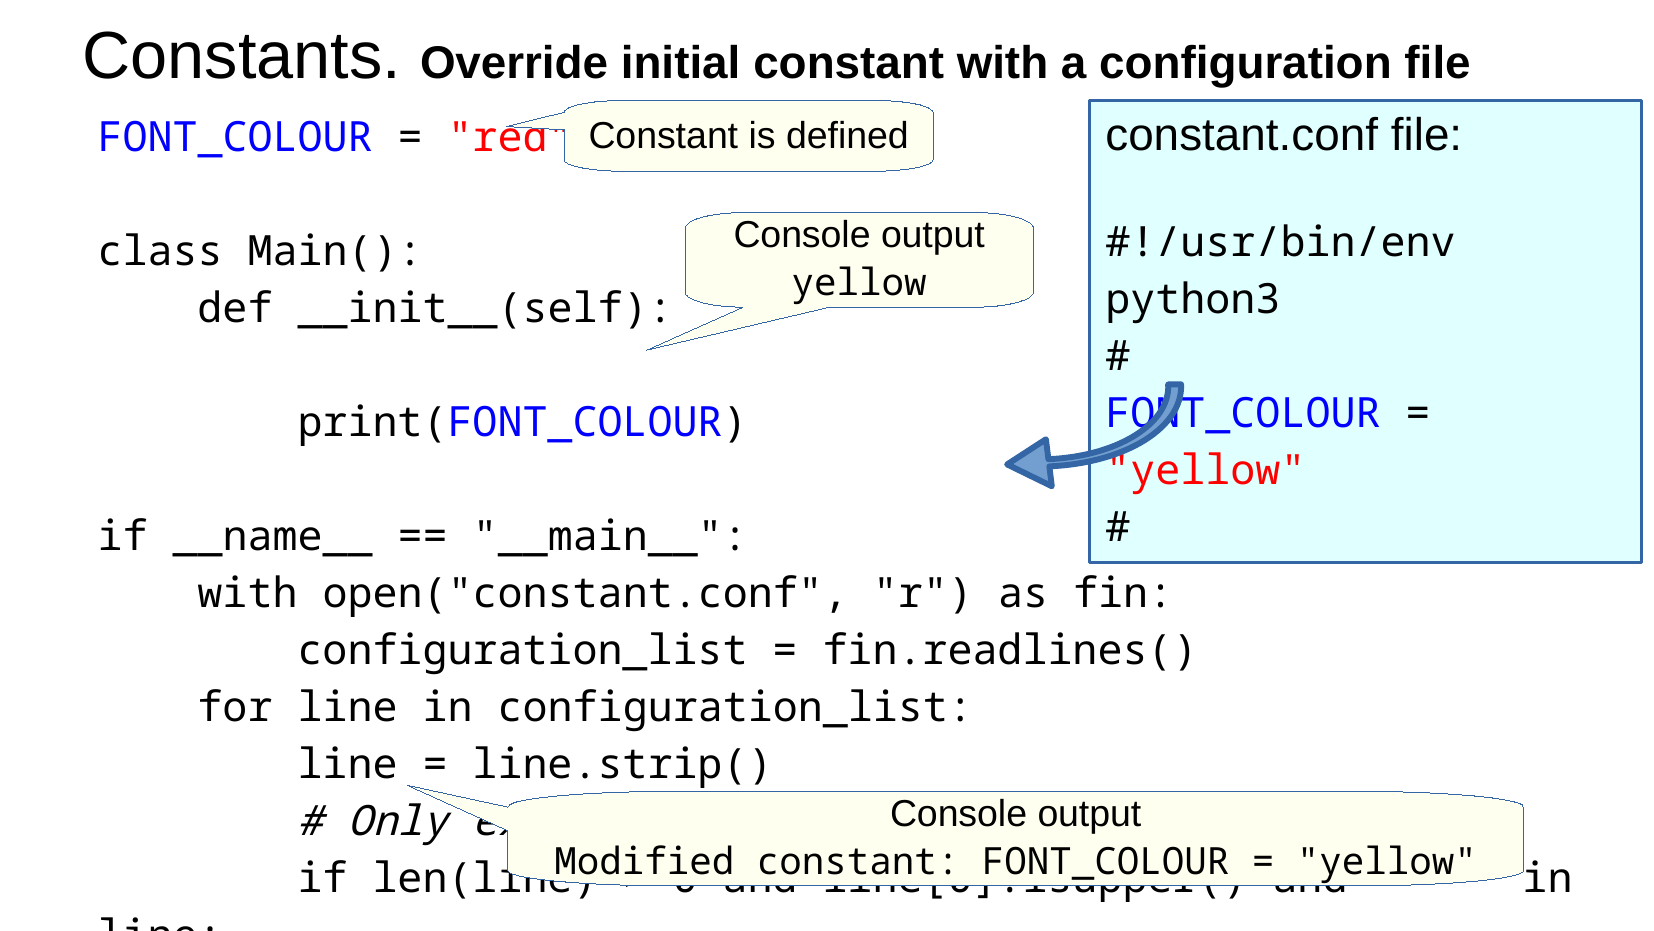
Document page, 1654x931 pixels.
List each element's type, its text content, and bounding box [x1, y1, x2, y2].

title Constants. Override initial constant with a configuration file [82, 10, 1571, 99]
text_box [1007, 384, 1182, 487]
text_box Constant is defined [506, 100, 934, 172]
text_box Console output Modified constant: FONT_COLOUR = "yellow" [407, 785, 1524, 886]
text_box constant.conf file: #!/usr/bin/env python3 # FONT_COLOUR = "yellow" # [1089, 100, 1642, 388]
text_box Console output yellow [646, 212, 1034, 351]
text_box FONT_COLOUR = "red" class Main(): def __init__(self): print(FONT_COLOUR) if __name__ == "__main__": with open("constant.conf", "r") as fin: configuration_list = fin.readlines() for line in configuration_list: line = line.strip() # Only excute if the line is a constant. if len(line) > 0 and line[0].isupper() and " = " in line: exec(line) print("Modified constant:", line) Main() [82, 99, 1607, 875]
